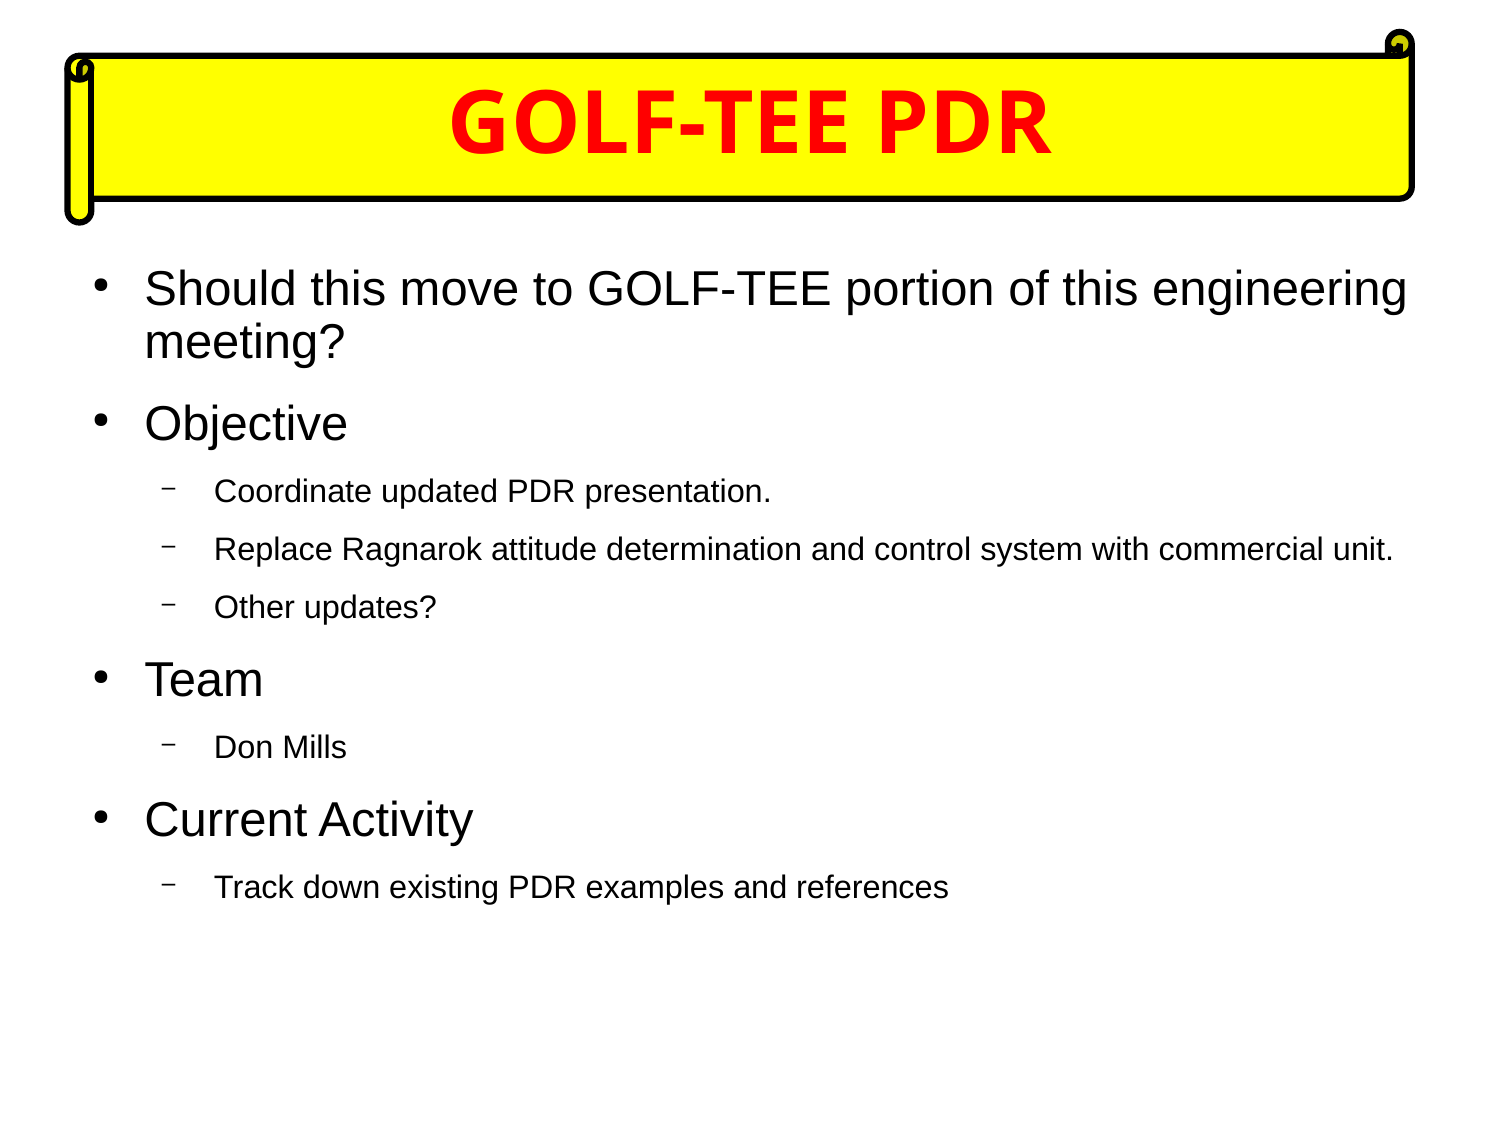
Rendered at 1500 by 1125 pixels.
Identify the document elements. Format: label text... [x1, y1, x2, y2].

list Should this move to GOLF-TEE portion of this engineering meeting? Objective Coordinate updated PDR presentation. Replace Ragnarok attitude determination and control system with commercial unit. Other updates? Team Don Mills Current Activity Track down existing PDR examples and references [75, 263, 1425, 916]
text_box GOLF-TEE PDR [0, 58, 1500, 179]
text_box [67, 179, 1412, 223]
text_box [72, 31, 1412, 58]
